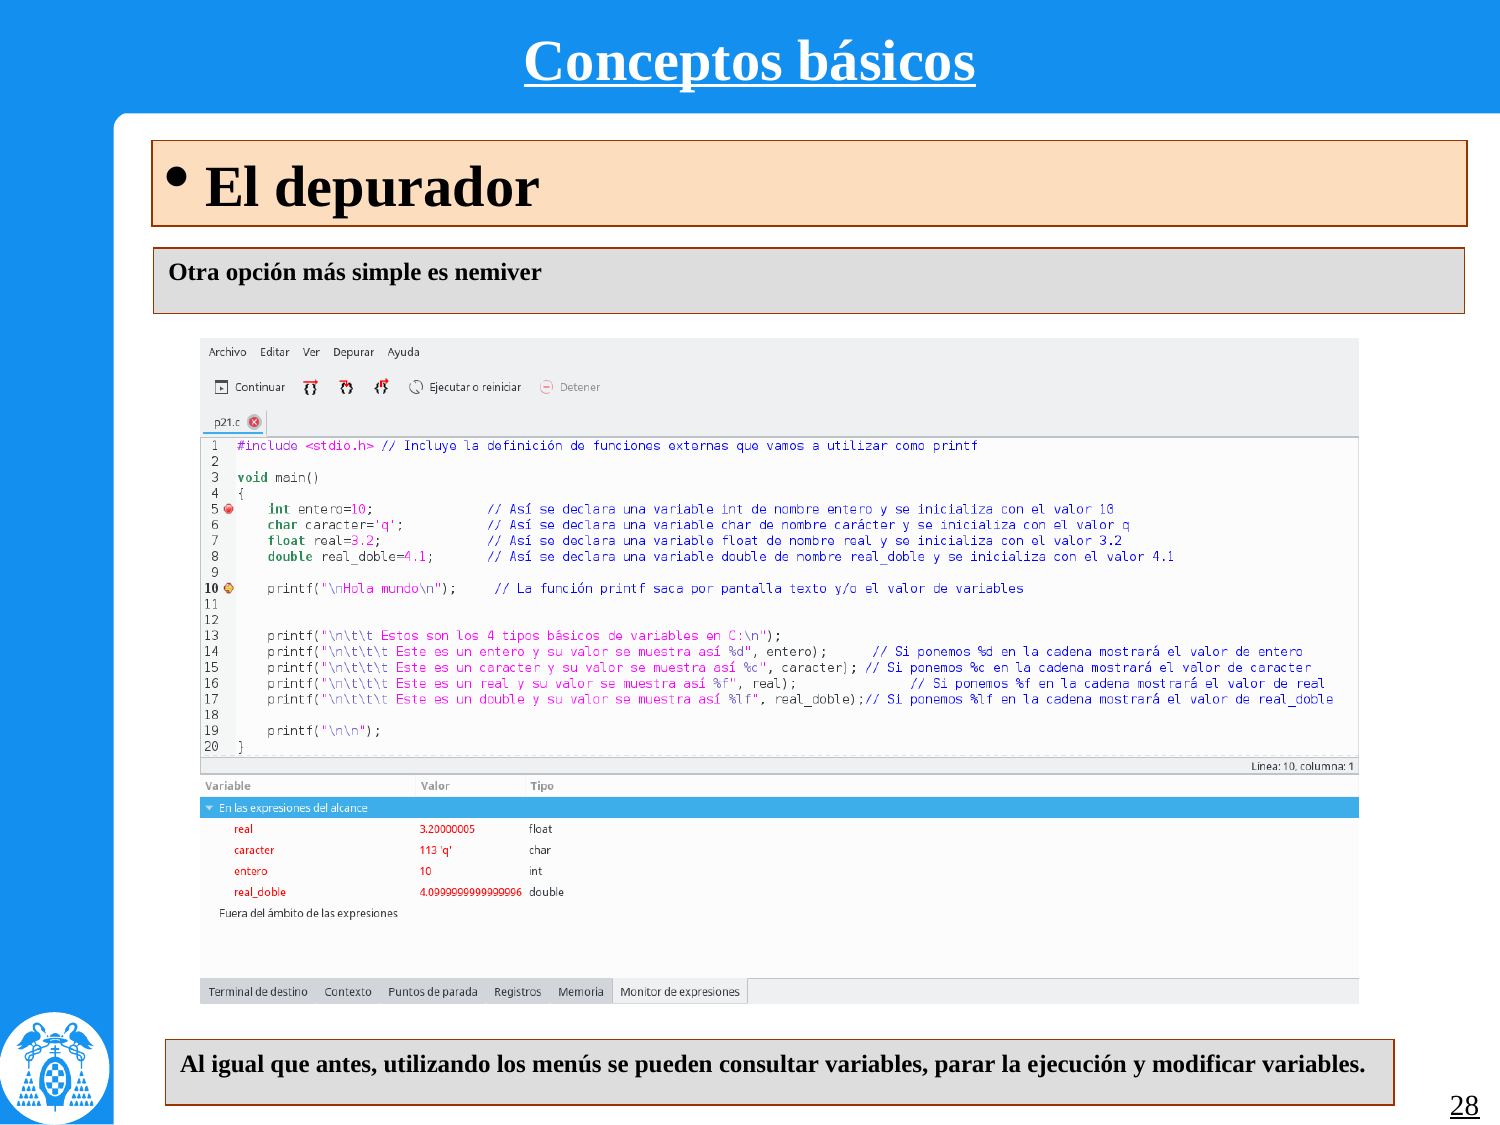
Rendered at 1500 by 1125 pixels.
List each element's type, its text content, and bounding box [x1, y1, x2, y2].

text_box 30 [1047, 1078, 1495, 1125]
text_box El depurador [152, 140, 1467, 227]
text_box Al igual que antes, utilizando los menús se pueden consultar variables, parar la ejecución y modificar variables. [165, 1039, 1394, 1105]
text_box Otra opción más simple es nemiver [153, 248, 1465, 314]
text_box Conceptos básicos [215, 14, 1285, 101]
picture [15, 1017, 98, 1112]
picture [200, 338, 1359, 1004]
